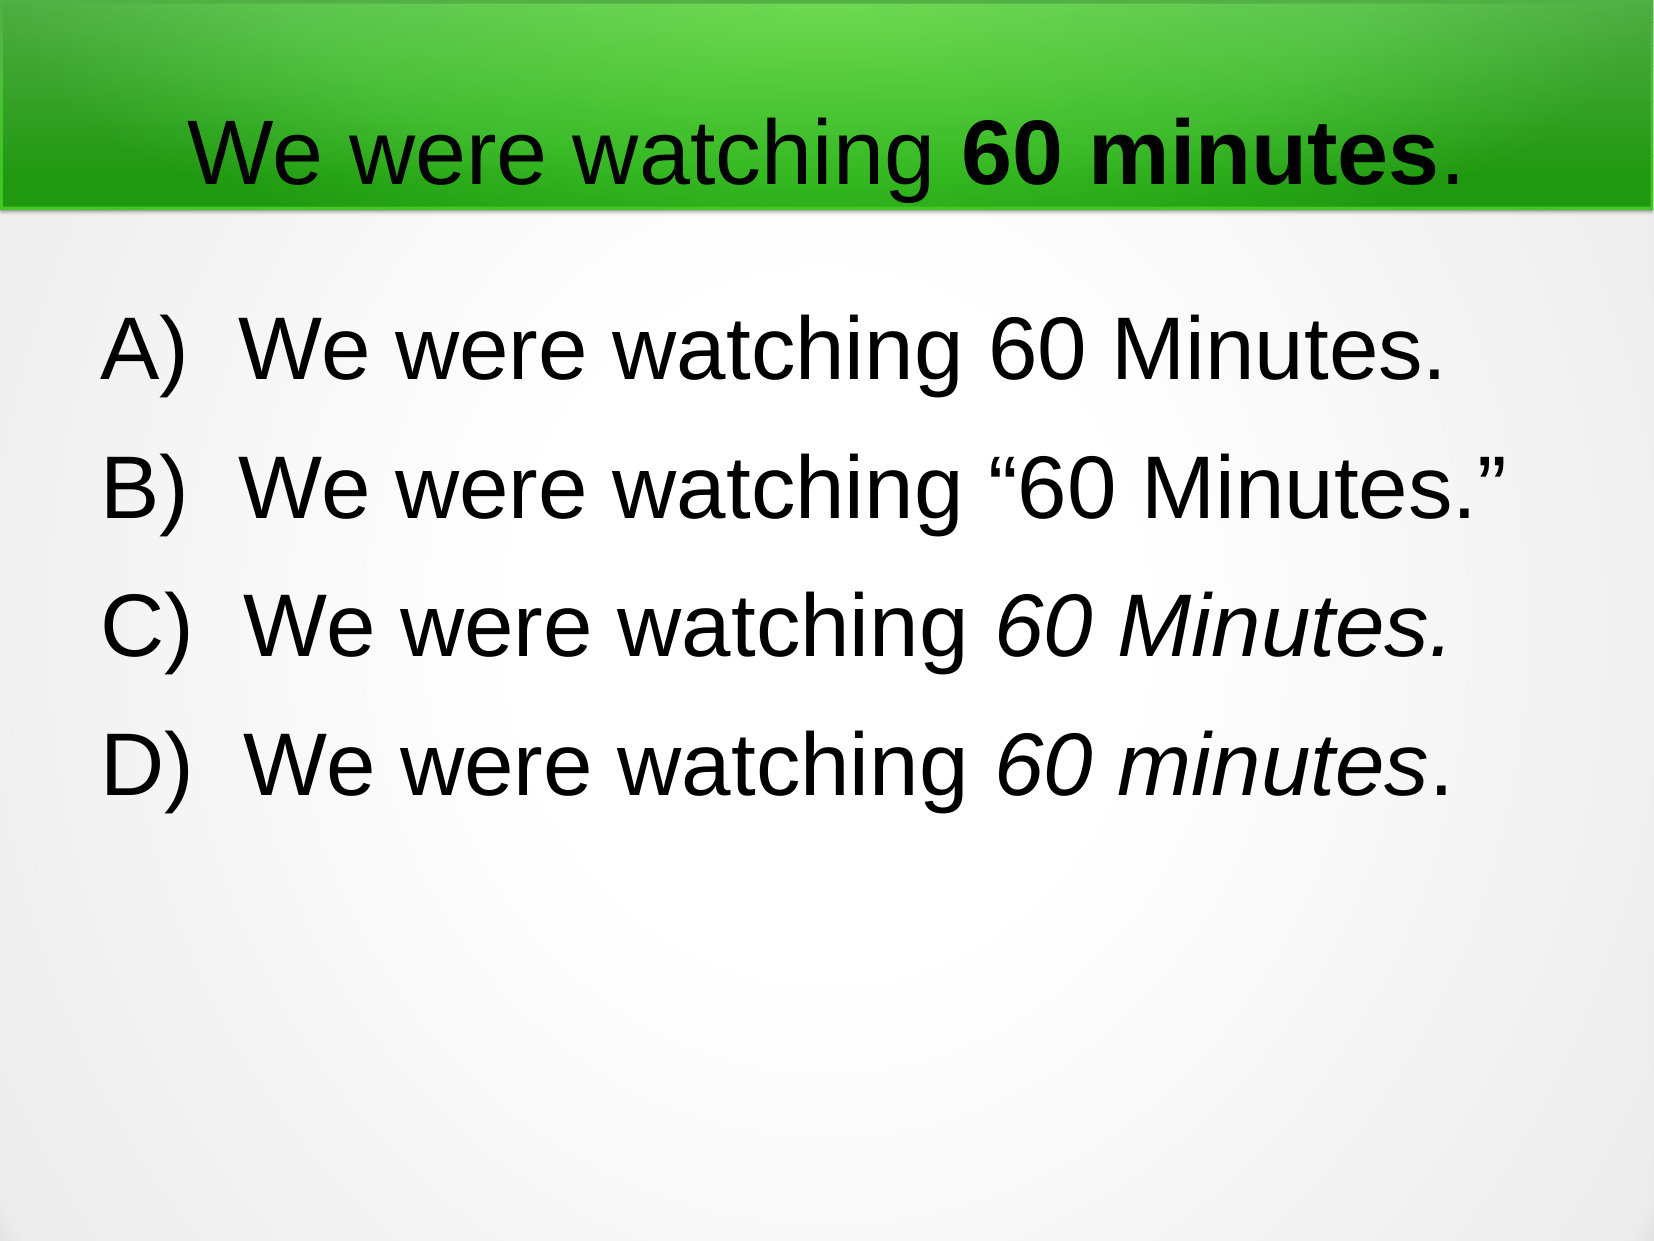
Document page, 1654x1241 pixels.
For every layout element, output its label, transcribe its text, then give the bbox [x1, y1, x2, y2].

list We were watching 60 Minutes. We were watching “60 Minutes.” We were watching 60 Minutes. We were watching 60 minutes. [82, 299, 1571, 1019]
title We were watching 60 minutes. [82, 49, 1571, 257]
